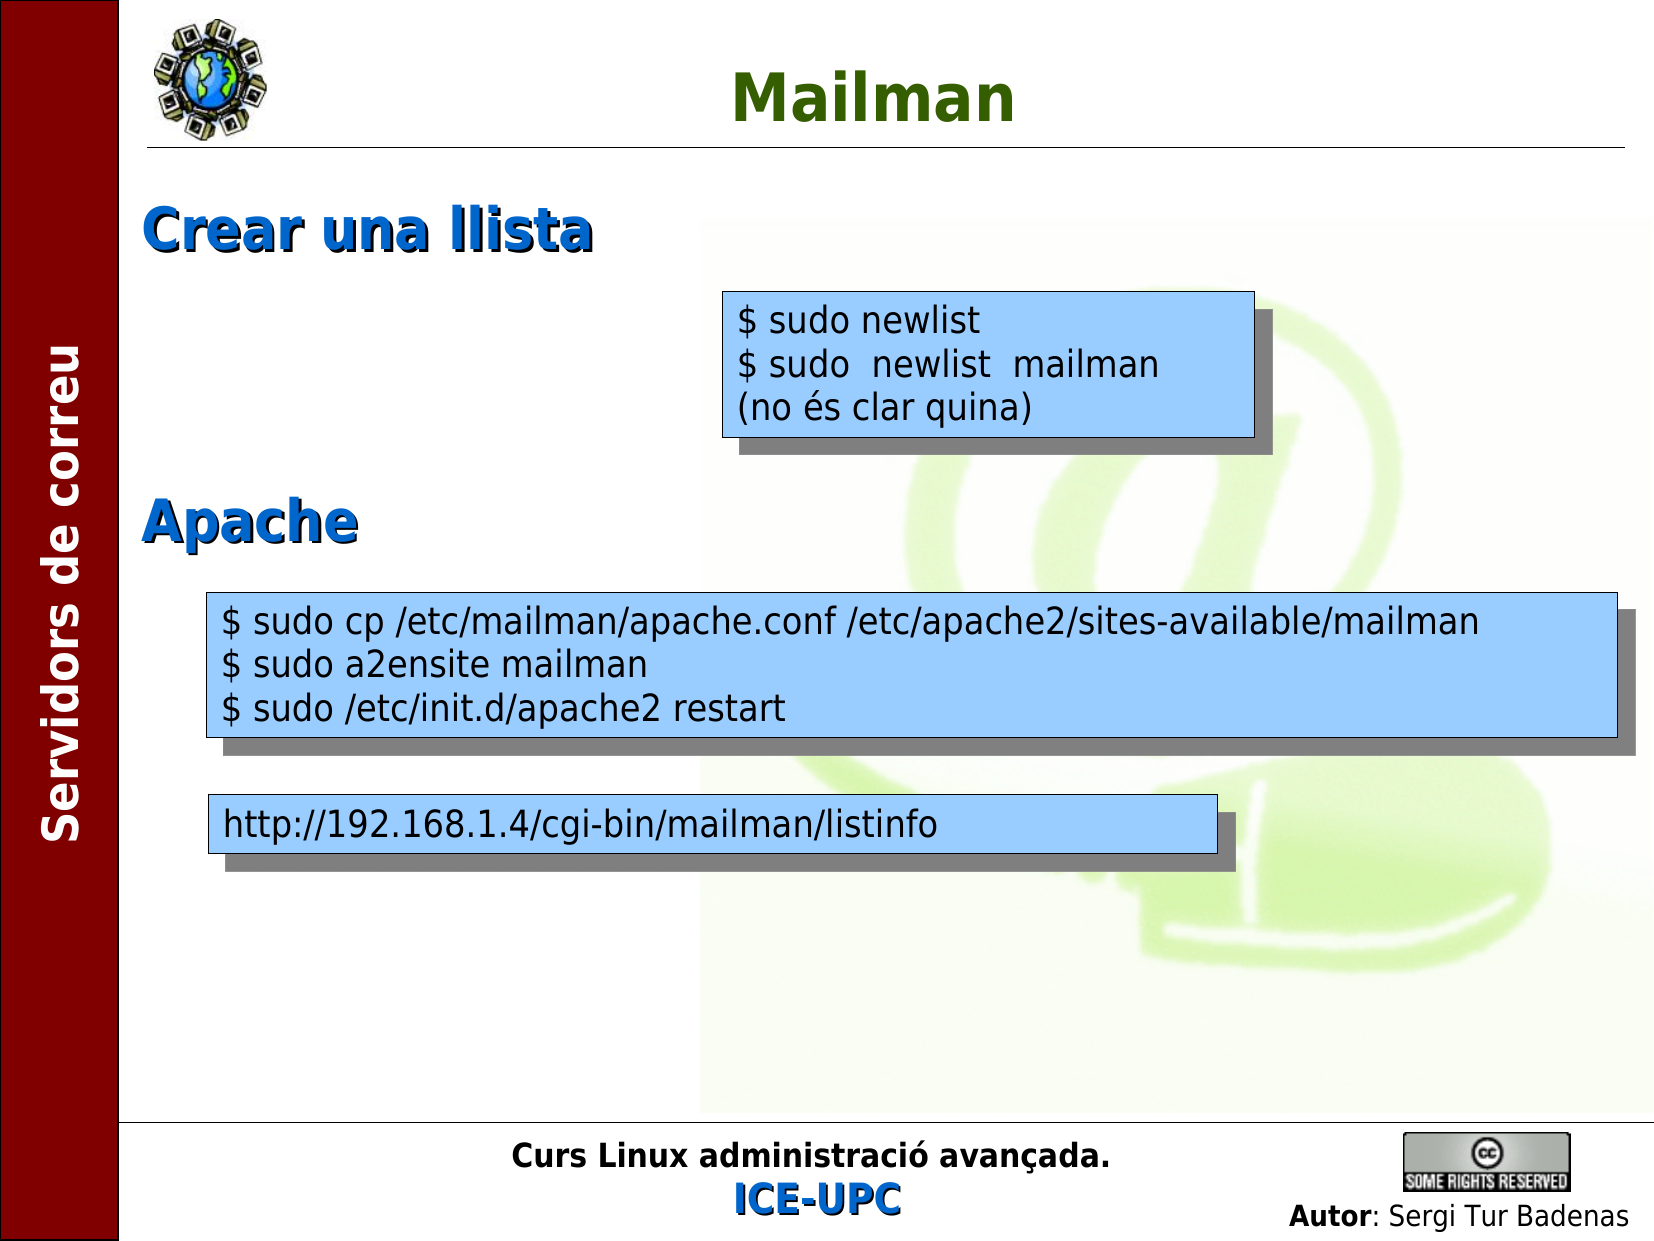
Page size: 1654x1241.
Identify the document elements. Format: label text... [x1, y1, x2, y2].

picture [700, 217, 1654, 1113]
text_box $ sudo newlist $ sudo newlist mailman (no és clar quina) [722, 291, 1255, 438]
picture [154, 19, 268, 49]
list Crear una llista Apache [141, 195, 1630, 1031]
text_box http://192.168.1.4/cgi-bin/mailman/listinfo [208, 794, 1218, 854]
picture [1403, 1132, 1571, 1192]
text_box $ sudo cp /etc/mailman/apache.conf /etc/apache2/sites-available/mailman $ sudo a2ensite mailman $ sudo /etc/init.d/apache2 restart [206, 592, 1618, 738]
title Mailman [129, 49, 1619, 148]
